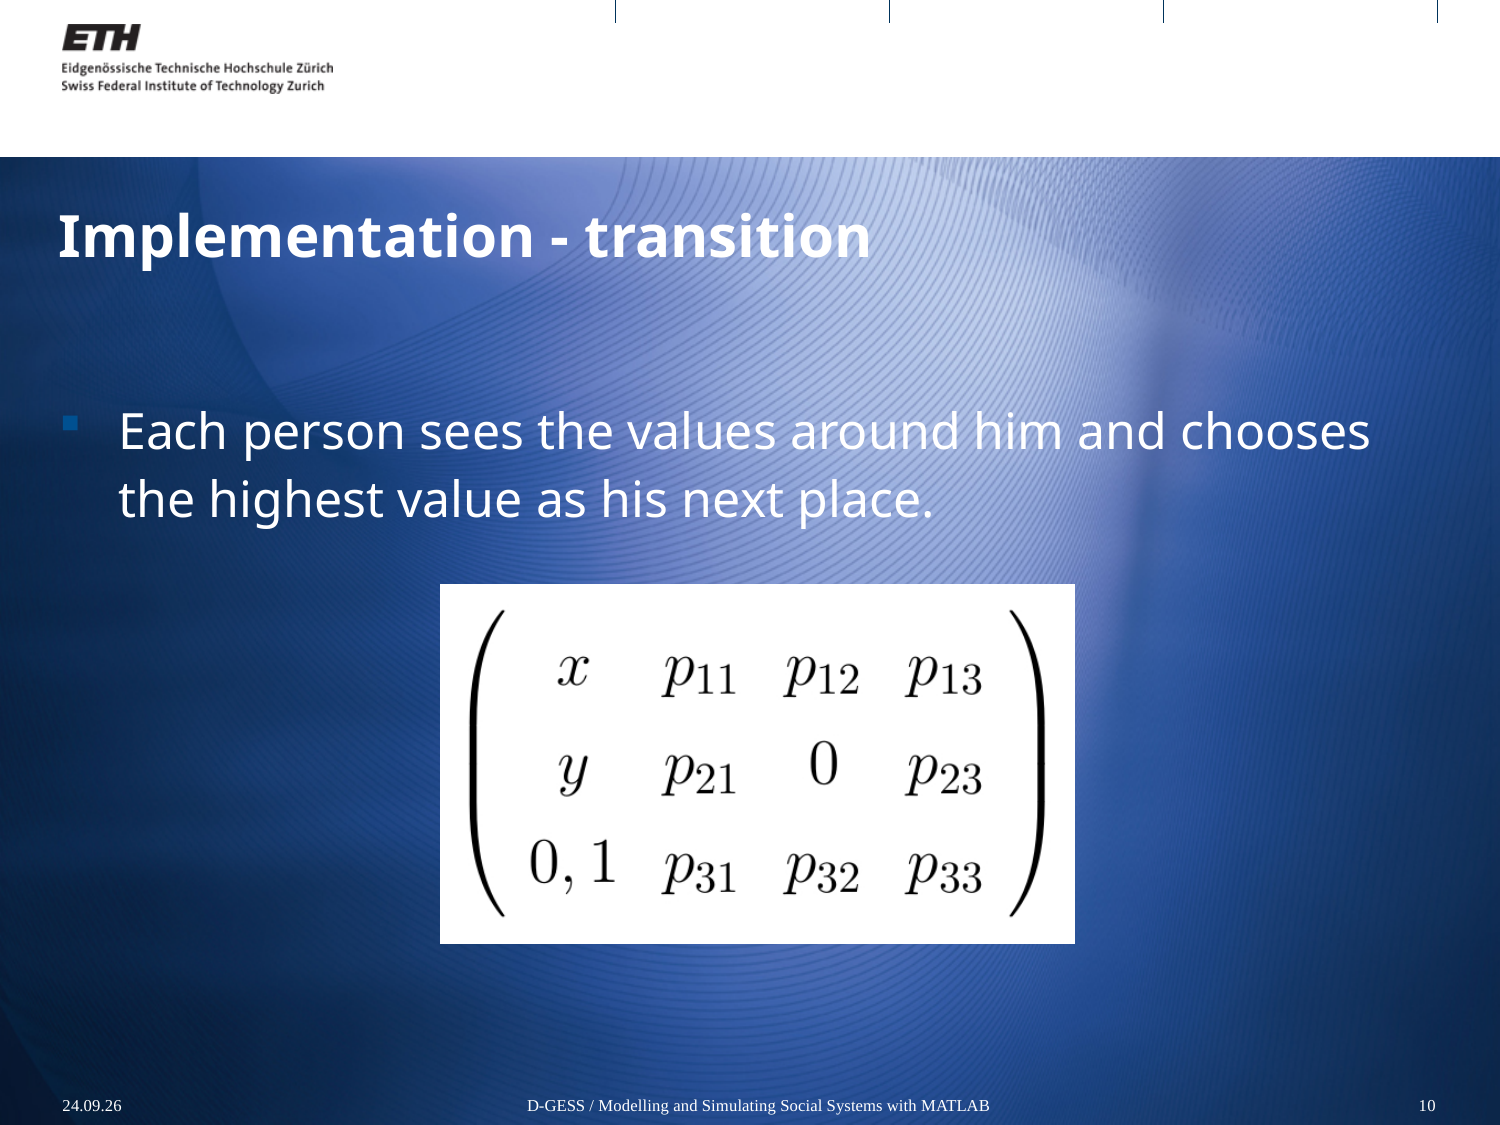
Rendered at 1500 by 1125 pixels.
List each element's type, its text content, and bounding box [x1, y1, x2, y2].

picture [62, 24, 333, 94]
title Implementation - transition [59, 194, 1409, 383]
list [59, 395, 1426, 1018]
picture [0, 157, 1500, 1125]
